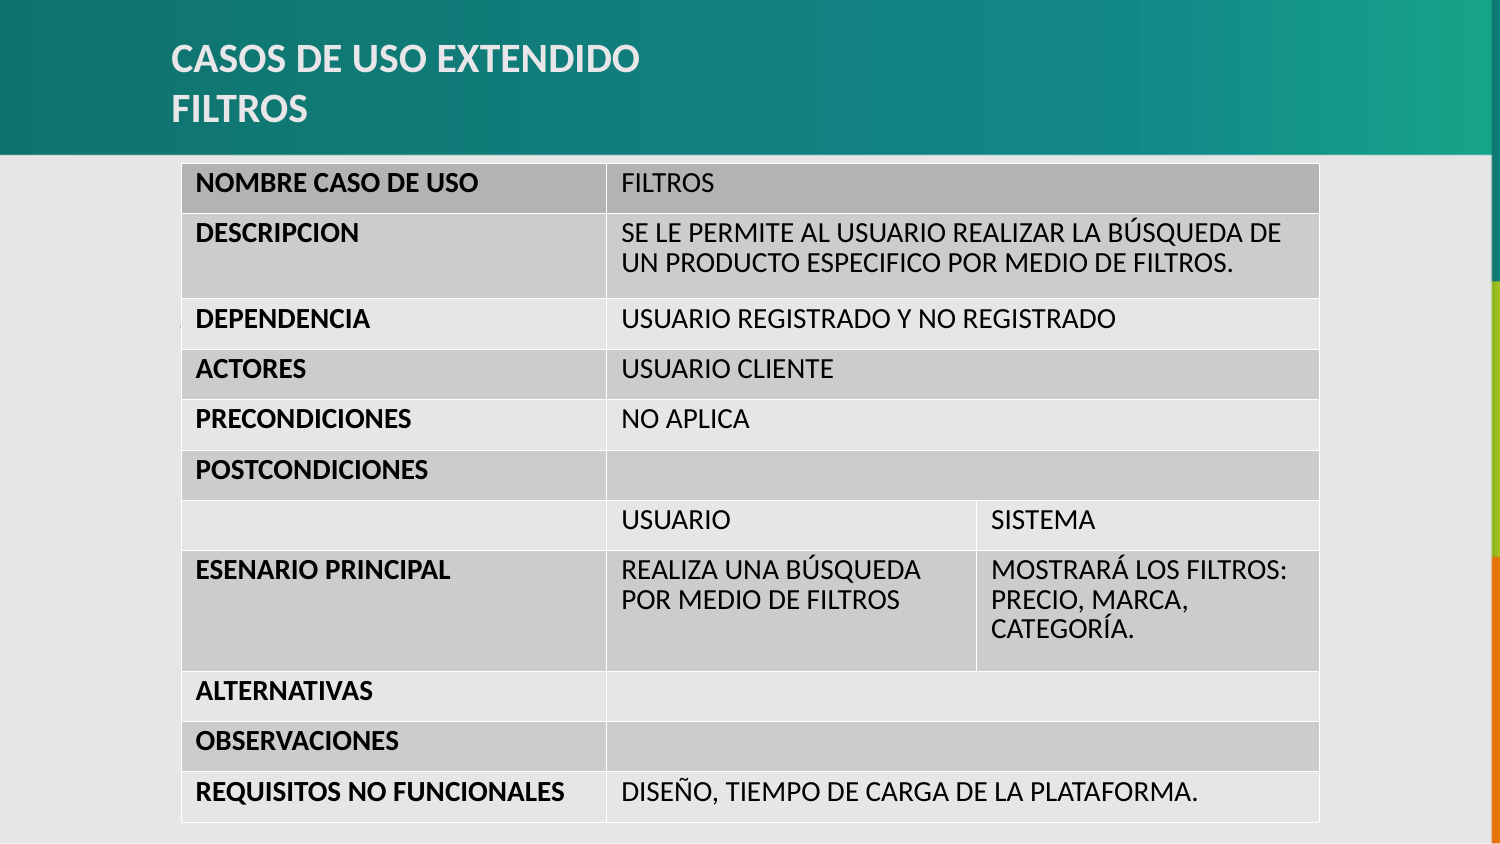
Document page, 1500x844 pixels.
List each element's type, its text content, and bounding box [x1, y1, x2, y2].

table_cell [607, 672, 1319, 721]
table_cell ALTERNATIVAS [182, 672, 606, 721]
table_cell USUARIO CLIENTE [607, 350, 1319, 399]
table_cell MOSTRARÁ LOS FILTROS: PRECIO, MARCA, CATEGORÍA. [977, 551, 1319, 671]
table_cell [607, 722, 1319, 771]
table_header FILTROS [607, 164, 1319, 213]
text_box CASOS DE USO EXTENDIDO FILTROS [156, 23, 898, 139]
table_cell REQUISITOS NO FUNCIONALES [182, 772, 606, 822]
table_cell PRECONDICIONES [182, 400, 606, 450]
table_cell OBSERVACIONES [182, 722, 606, 771]
table_cell DEPENDENCIA [182, 299, 606, 349]
table_cell REALIZA UNA BÚSQUEDA POR MEDIO DE FILTROS [607, 551, 976, 671]
table_header NOMBRE CASO DE USO [182, 164, 606, 213]
table_cell [607, 451, 1319, 500]
table_cell USUARIO [607, 501, 976, 550]
table_cell SISTEMA [977, 501, 1319, 550]
table_cell [182, 501, 606, 550]
table_cell NO APLICA [607, 400, 1319, 450]
table_cell POSTCONDICIONES [182, 451, 606, 500]
table_cell DISEÑO, TIEMPO DE CARGA DE LA PLATAFORMA. [607, 772, 1319, 822]
table_cell ESENARIO PRINCIPAL [182, 551, 606, 671]
picture [0, 0, 1500, 844]
table_cell SE LE PERMITE AL USUARIO REALIZAR LA BÚSQUEDA DE UN PRODUCTO ESPECIFICO POR MEDIO DE FILTROS. [607, 214, 1319, 298]
table_cell USUARIO REGISTRADO Y NO REGISTRADO [607, 299, 1319, 349]
table_cell ACTORES [182, 350, 606, 399]
table_cell DESCRIPCION [182, 214, 606, 298]
